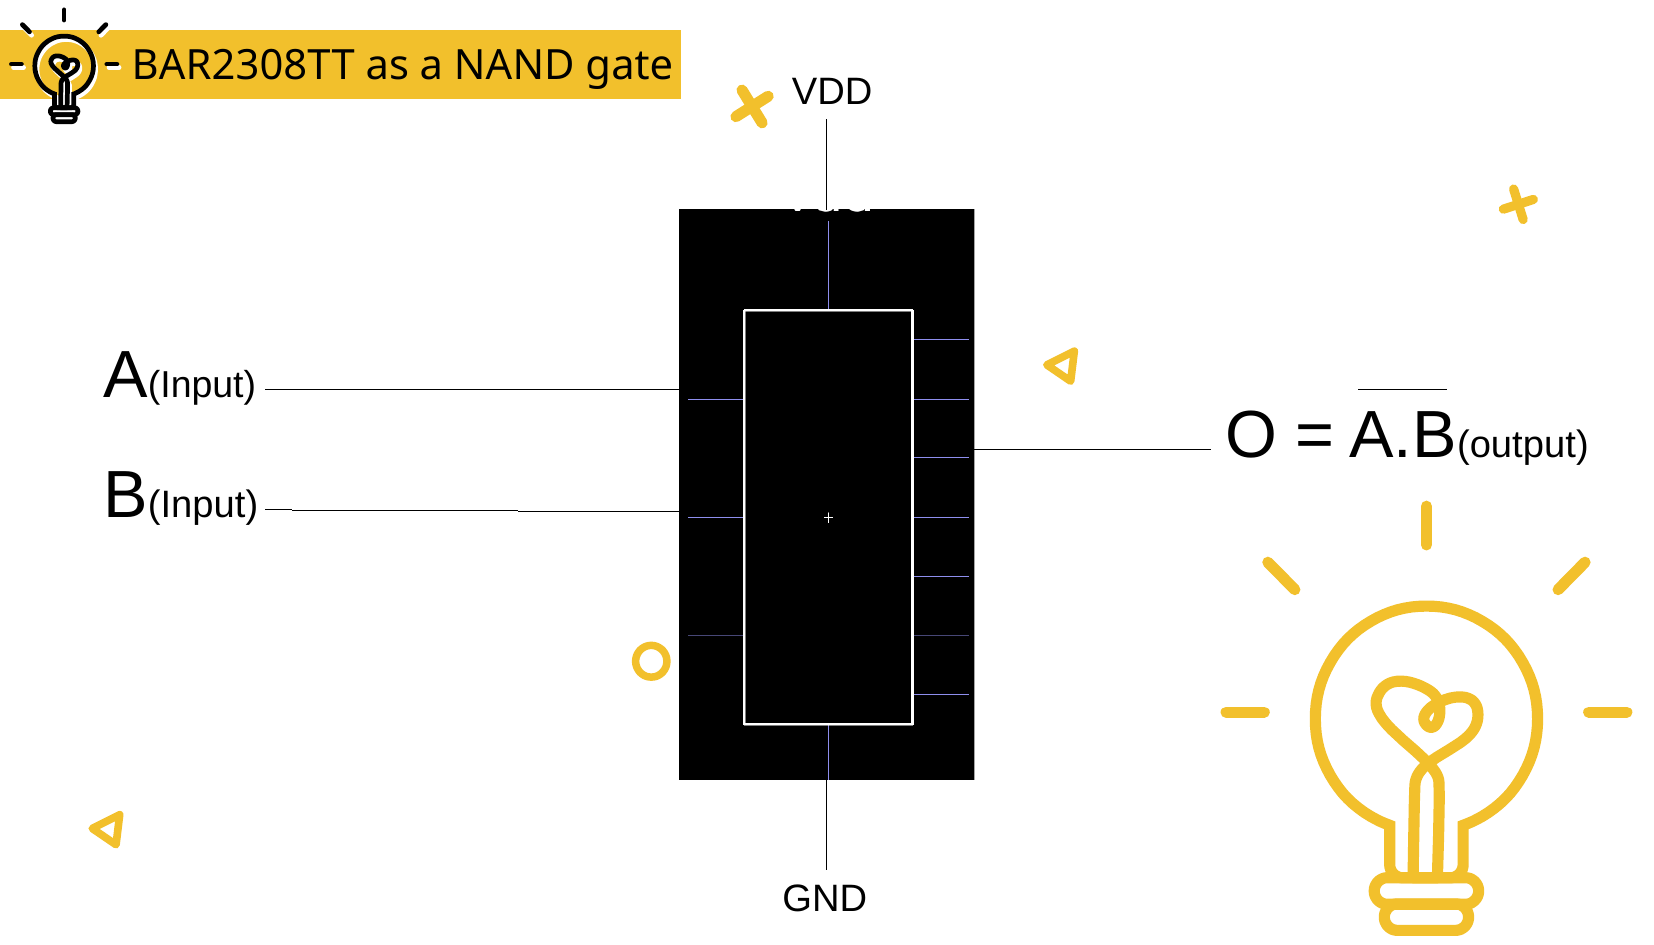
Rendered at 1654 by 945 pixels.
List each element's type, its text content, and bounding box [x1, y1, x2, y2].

text_box B(Input) [88, 449, 356, 541]
text_box O = A.B(output) [1210, 389, 1654, 481]
text_box A(Input) [88, 329, 296, 421]
text_box GND [767, 869, 946, 928]
title BAR2308TT as a NAND gate [131, 0, 798, 128]
text_box VDD [777, 62, 916, 120]
picture [679, 209, 975, 780]
